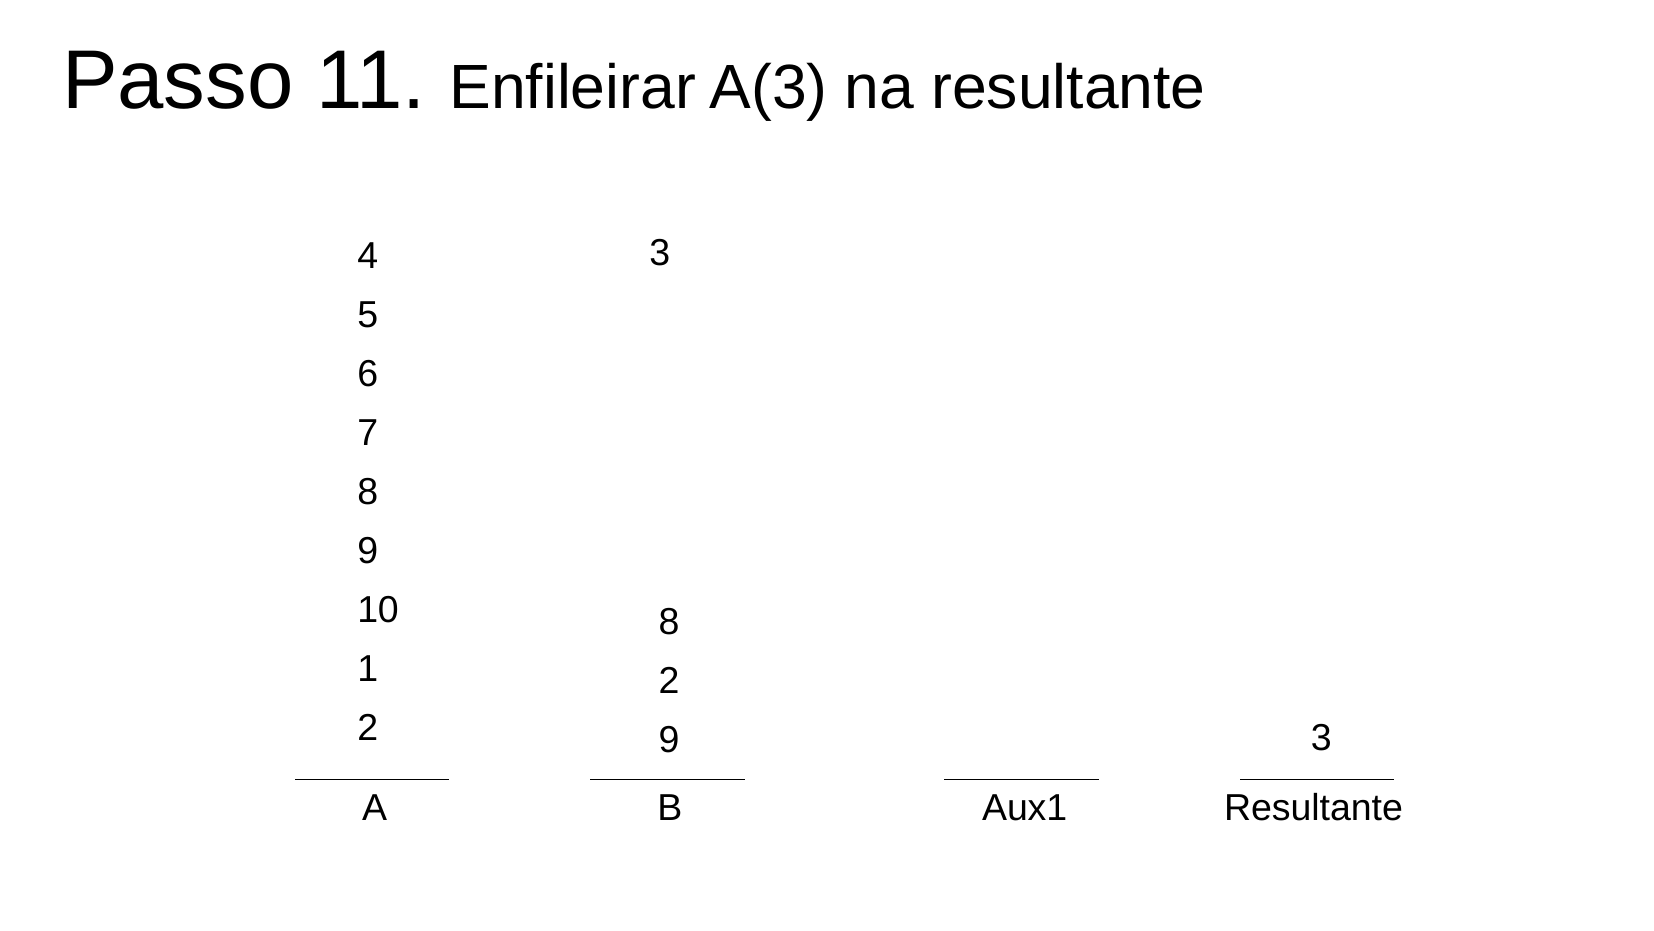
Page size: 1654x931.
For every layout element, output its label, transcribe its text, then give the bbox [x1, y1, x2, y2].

text_box 2 [643, 651, 695, 709]
text_box 1 [342, 640, 426, 697]
text_box 5 [342, 285, 393, 343]
text_box 9 [342, 521, 393, 579]
text_box 8 [342, 462, 393, 520]
text_box 3 [634, 224, 686, 282]
text_box Passo 11. Enfileirar A(3) na resultante [47, 25, 1607, 274]
text_box 7 [342, 403, 393, 461]
text_box 8 [643, 592, 695, 650]
text_box B [642, 780, 698, 837]
text_box 10 [342, 580, 426, 638]
text_box 4 [342, 226, 393, 284]
text_box 2 [342, 699, 426, 756]
text_box 6 [342, 344, 393, 402]
text_box A [347, 779, 508, 837]
text_box Aux1 [967, 780, 1083, 837]
text_box Resultante [1209, 779, 1418, 837]
text_box 3 [1296, 708, 1347, 766]
text_box 9 [643, 710, 695, 768]
